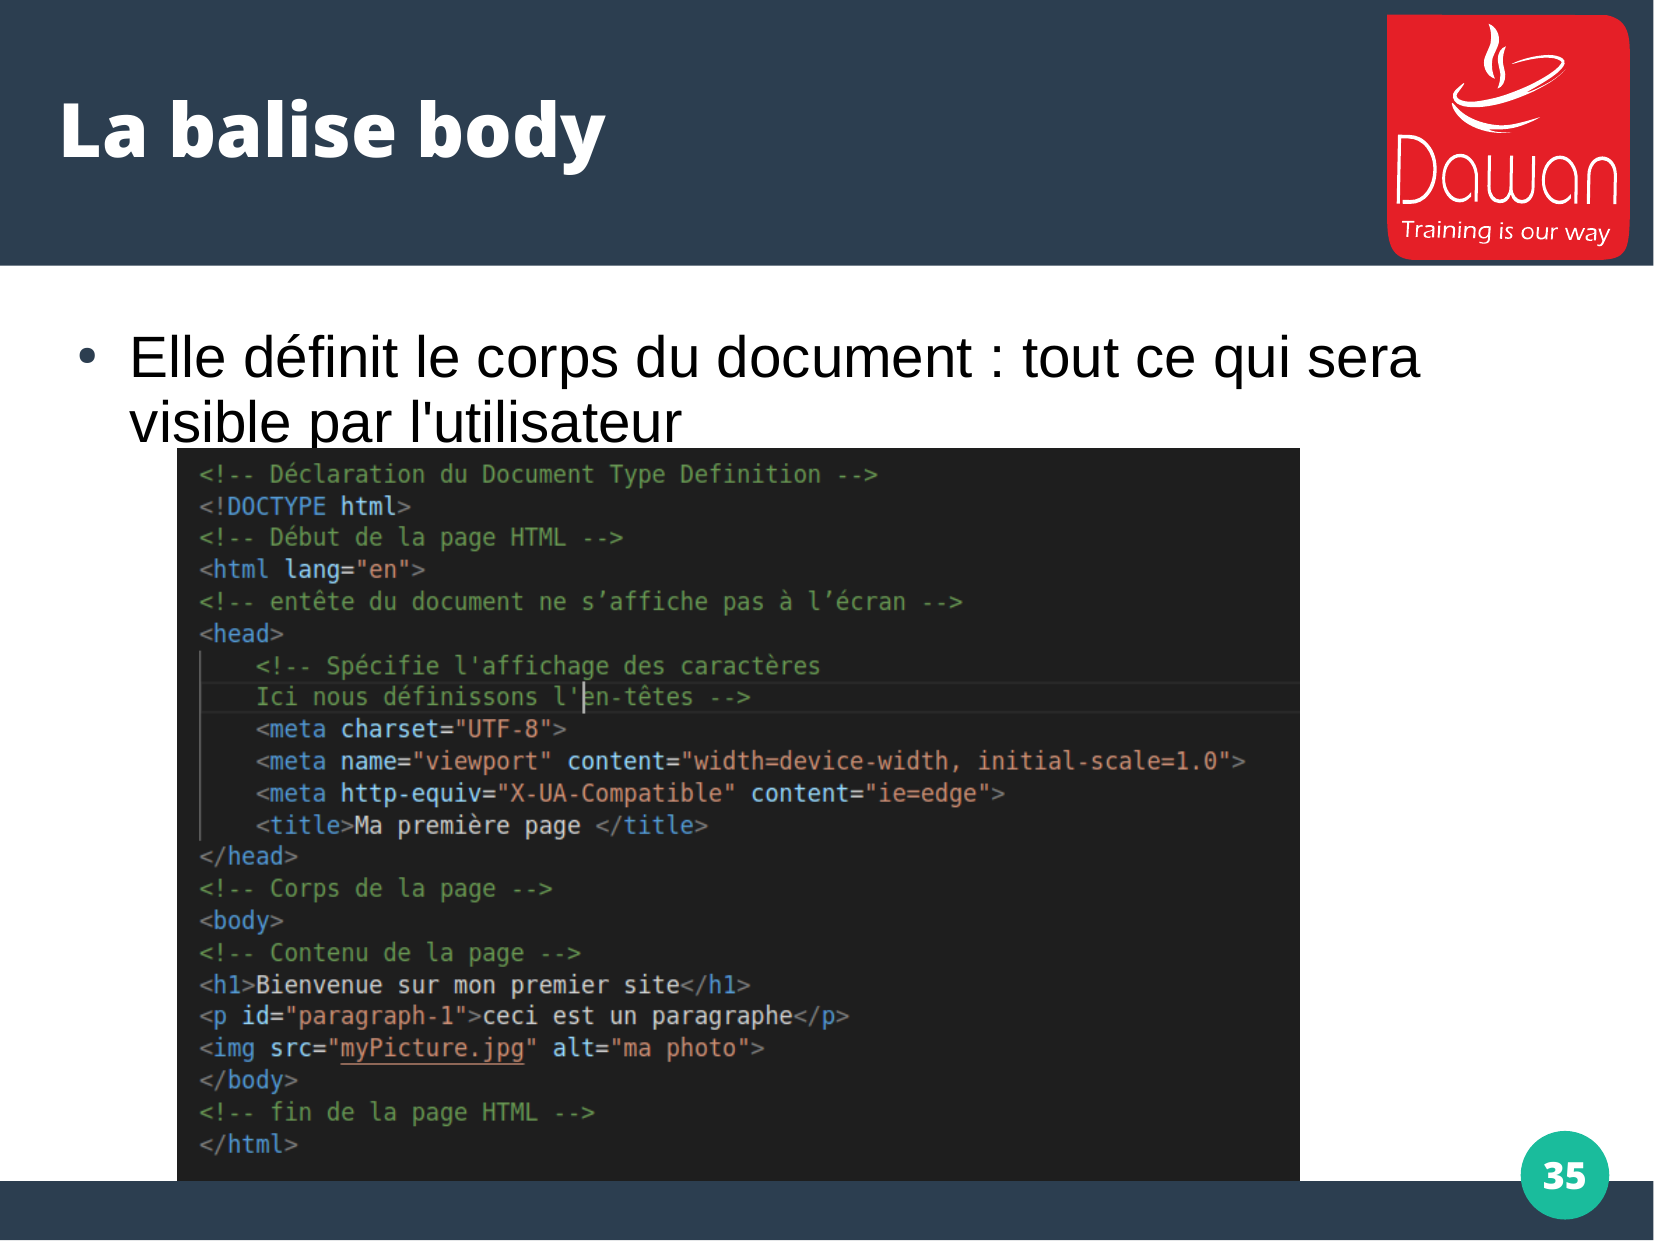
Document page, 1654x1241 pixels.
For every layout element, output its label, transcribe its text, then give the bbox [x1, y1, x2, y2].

list Elle définit le corps du document : tout ce qui sera visible par l'utilisateur [59, 324, 1595, 1152]
picture [1387, 14, 1630, 260]
title La balise body [59, 49, 1387, 207]
picture [177, 448, 1300, 1181]
